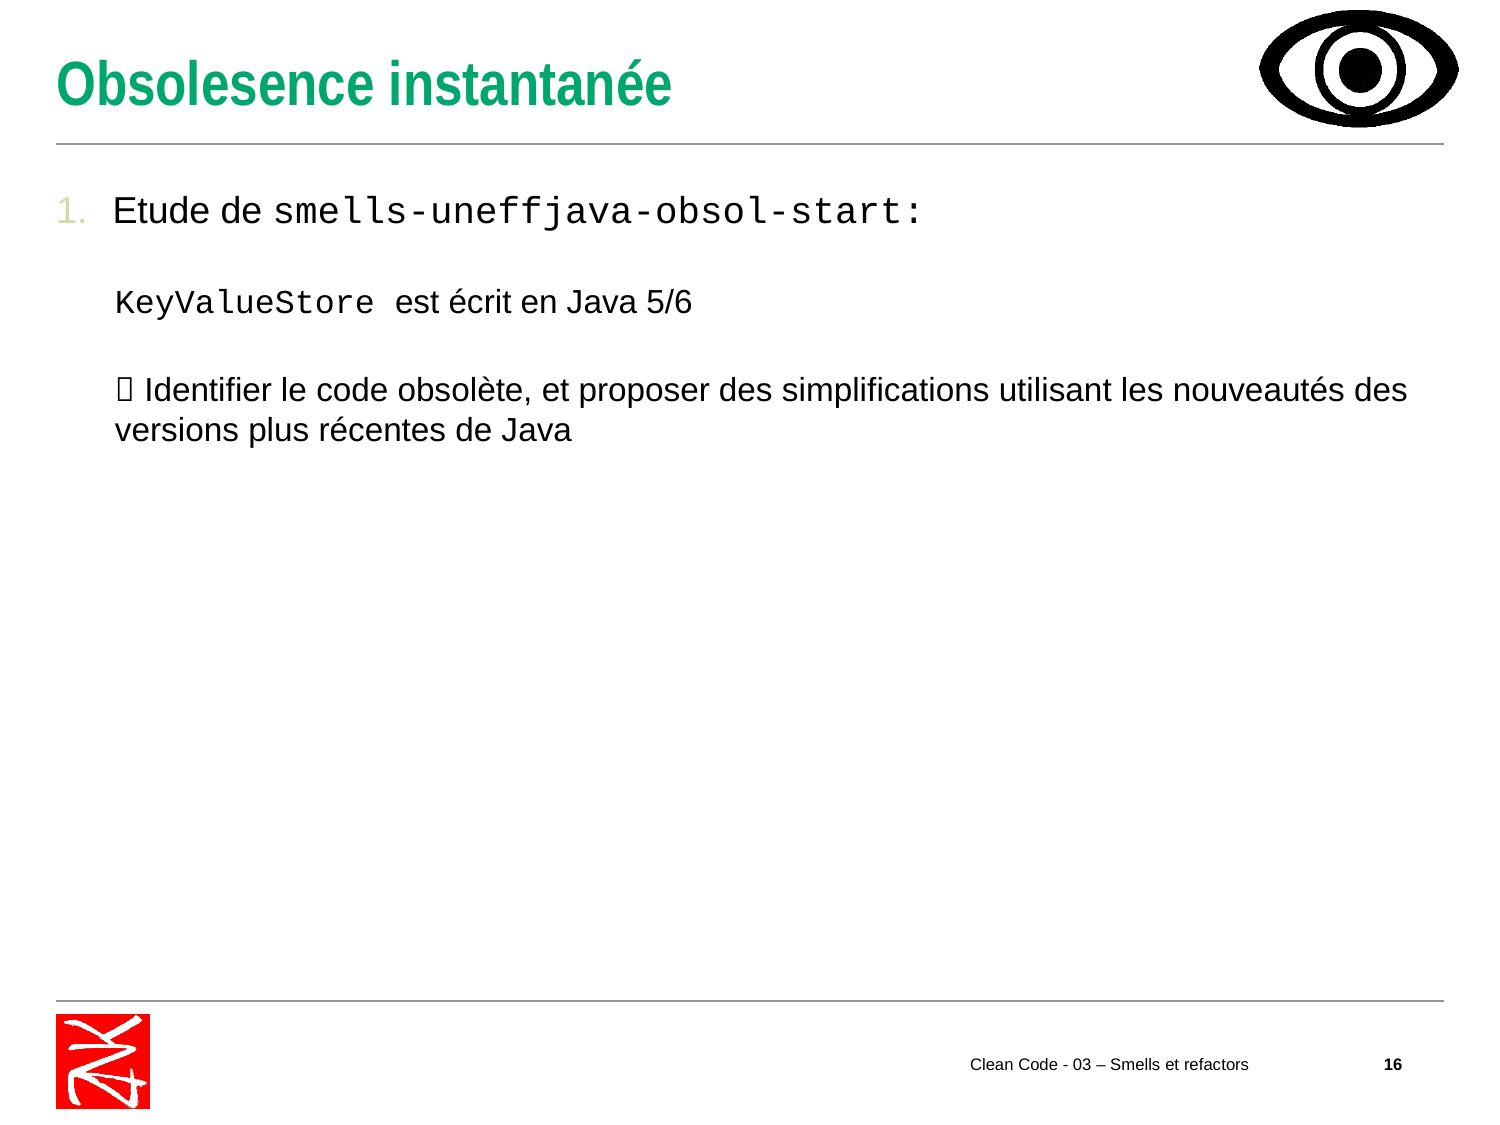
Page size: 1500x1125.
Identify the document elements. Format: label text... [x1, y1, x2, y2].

title Obsolesence instantanée [56, 18, 1247, 142]
picture [55, 1014, 151, 1109]
picture [1247, 0, 1473, 193]
footer Clean Code - 03 – Smells et refactors [919, 1049, 1250, 1079]
list Etude de smells-uneffjava-obsol-start: KeyValueStore est écrit en Java 5/6  Identifier le code obsolète, et proposer des simplifications utilisant les nouveautés des versions plus récentes de Java [56, 186, 1444, 972]
slide_number <number> [1372, 1049, 1403, 1079]
